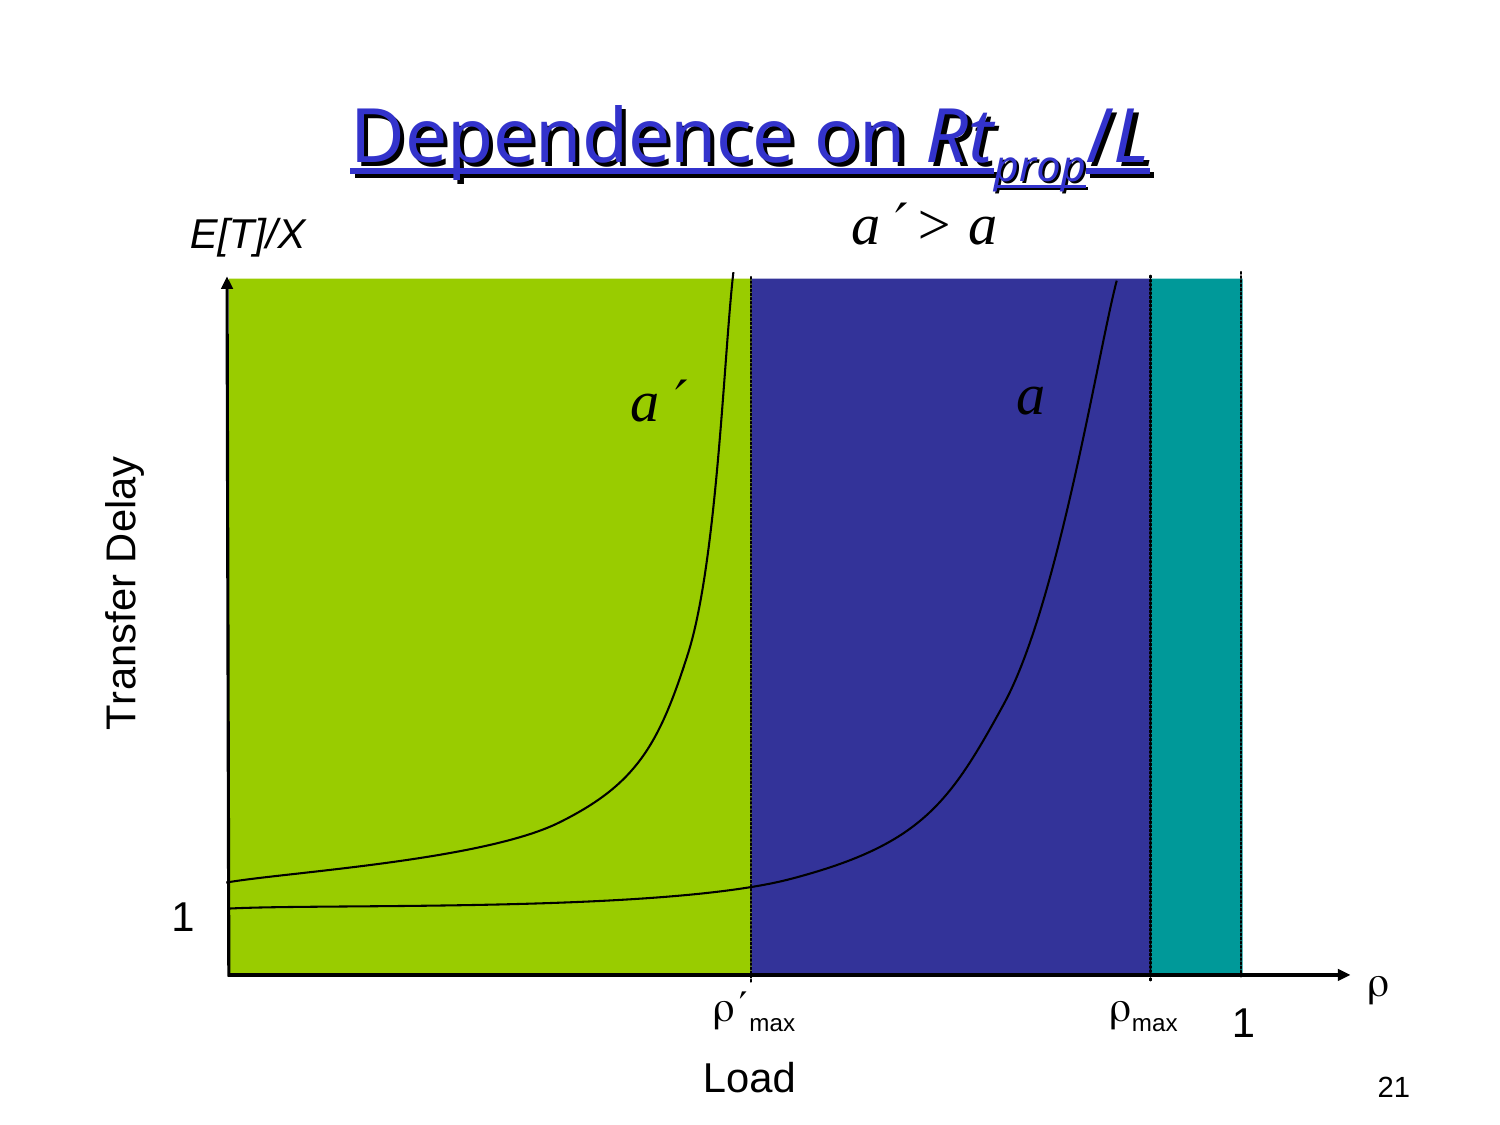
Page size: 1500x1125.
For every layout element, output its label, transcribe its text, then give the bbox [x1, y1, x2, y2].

text_box a [616, 355, 695, 441]
text_box a > a [836, 177, 1013, 264]
text_box Load [688, 1044, 811, 1109]
text_box [229, 278, 731, 880]
text_box  [1352, 947, 1405, 1013]
text_box [231, 278, 750, 907]
text_box max [674, 971, 834, 1044]
text_box [752, 278, 1149, 973]
text_box E[T]/X [174, 199, 321, 266]
text_box 1 [156, 882, 210, 948]
text_box Transfer Delay [85, 441, 152, 746]
title Dependence on Rtprop/L [75, 45, 1426, 233]
text_box max [1073, 971, 1214, 1044]
text_box [1152, 278, 1240, 973]
text_box a [1001, 348, 1061, 434]
text_box 1 [1217, 988, 1270, 1054]
text_box [231, 889, 750, 973]
